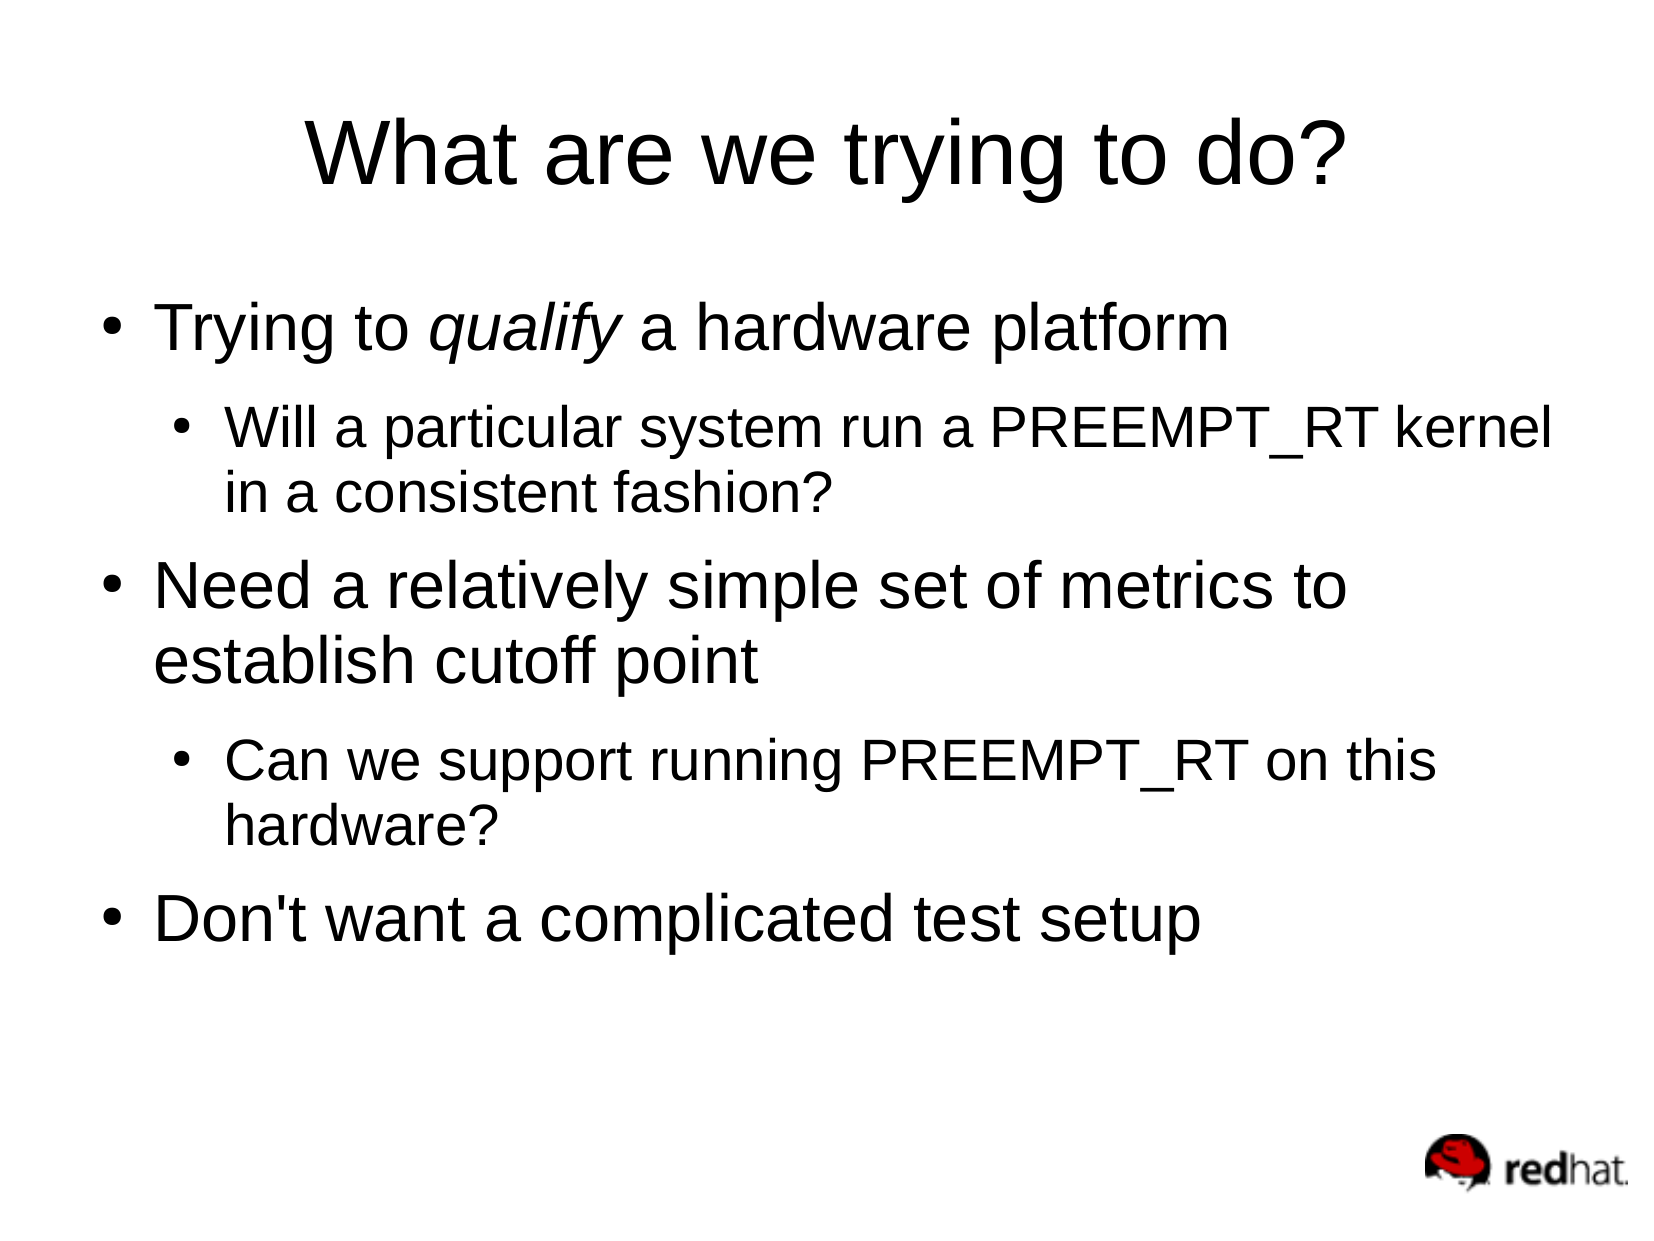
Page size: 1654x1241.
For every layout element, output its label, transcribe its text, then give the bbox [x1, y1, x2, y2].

title What are we trying to do? [82, 49, 1571, 257]
picture [1425, 1134, 1628, 1201]
list Trying to qualify a hardware platform Will a particular system run a PREEMPT_RT kernel in a consistent fashion? Need a relatively simple set of metrics to establish cutoff point Can we support running PREEMPT_RT on this hardware? Don't want a complicated test setup [82, 290, 1571, 1094]
